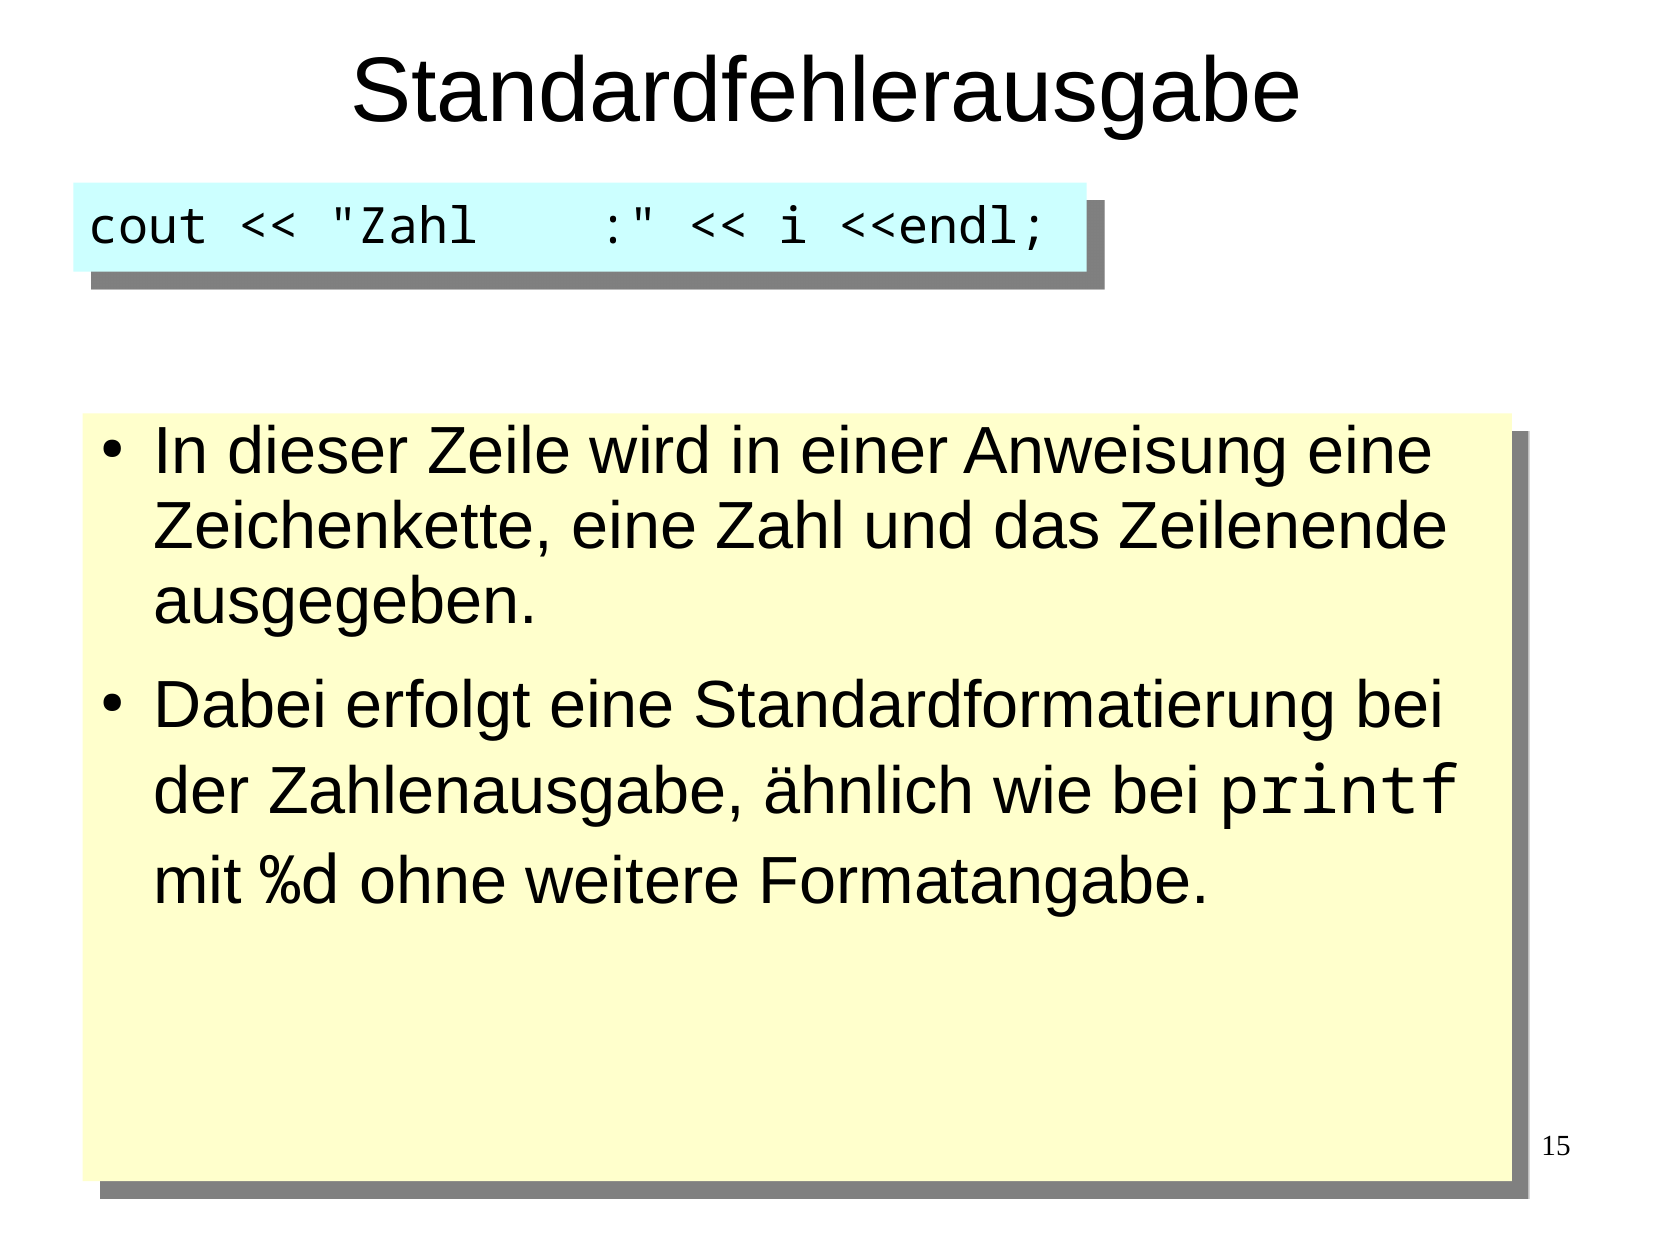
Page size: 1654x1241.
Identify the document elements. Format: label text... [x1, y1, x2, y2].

text_box cout << "Zahl :" << i <<endl; [73, 182, 1087, 272]
list In dieser Zeile wird in einer Anweisung eine Zeichenkette, eine Zahl und das Zeilenende ausgegeben. Dabei erfolgt eine Standardformatierung bei der Zahlenausgabe, ähnlich wie bei printf mit %d ohne weitere Formatangabe. [82, 413, 1512, 1182]
title Standardfehlerausgabe [82, 25, 1571, 154]
